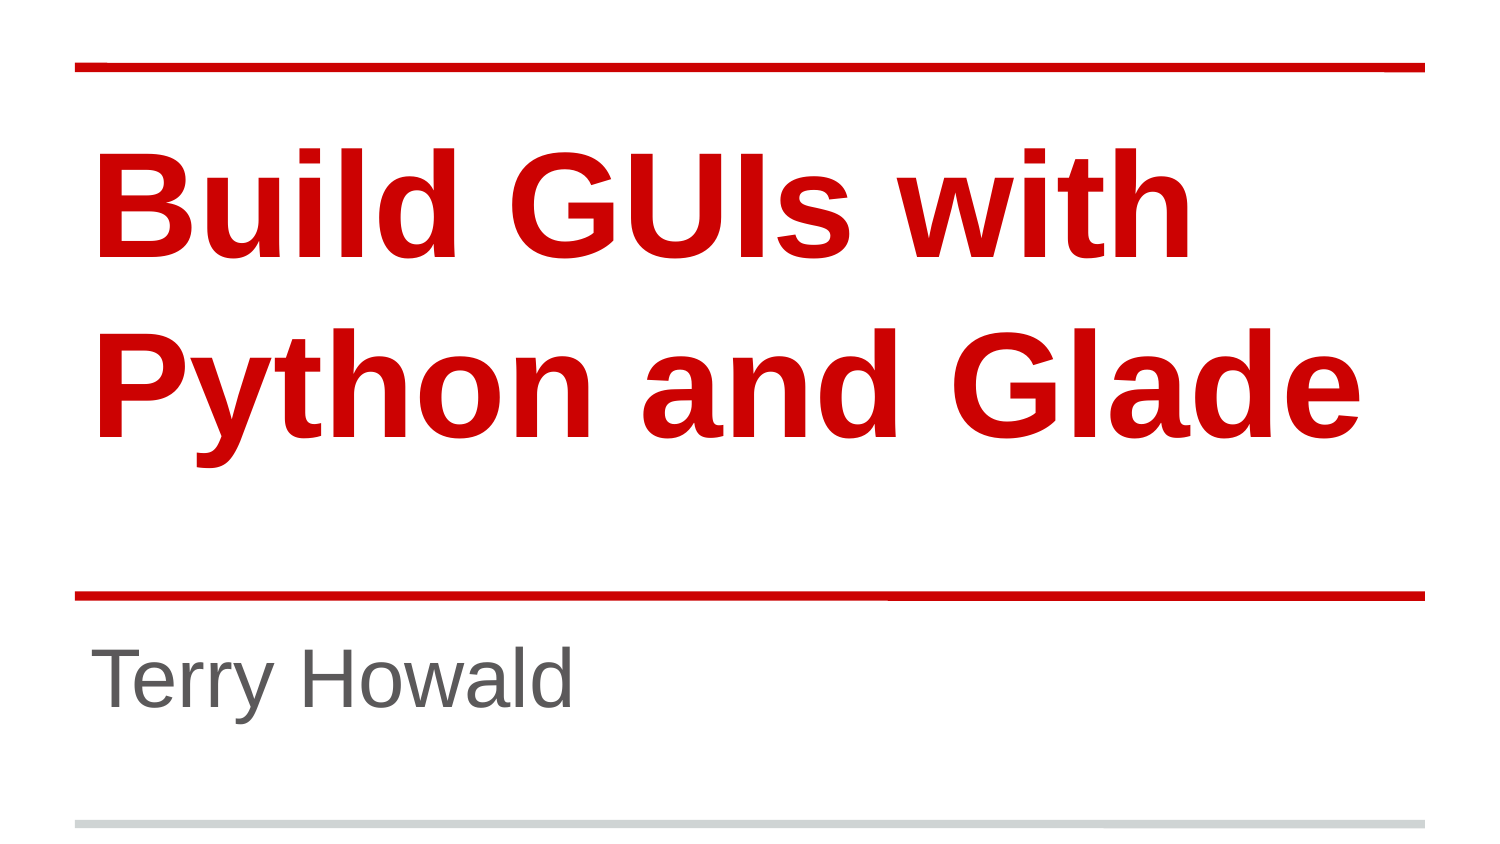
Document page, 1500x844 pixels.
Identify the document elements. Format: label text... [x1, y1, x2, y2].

subtitle Terry Howald [75, 609, 1425, 812]
title Build GUIs with Python and Glade [75, 92, 1425, 587]
